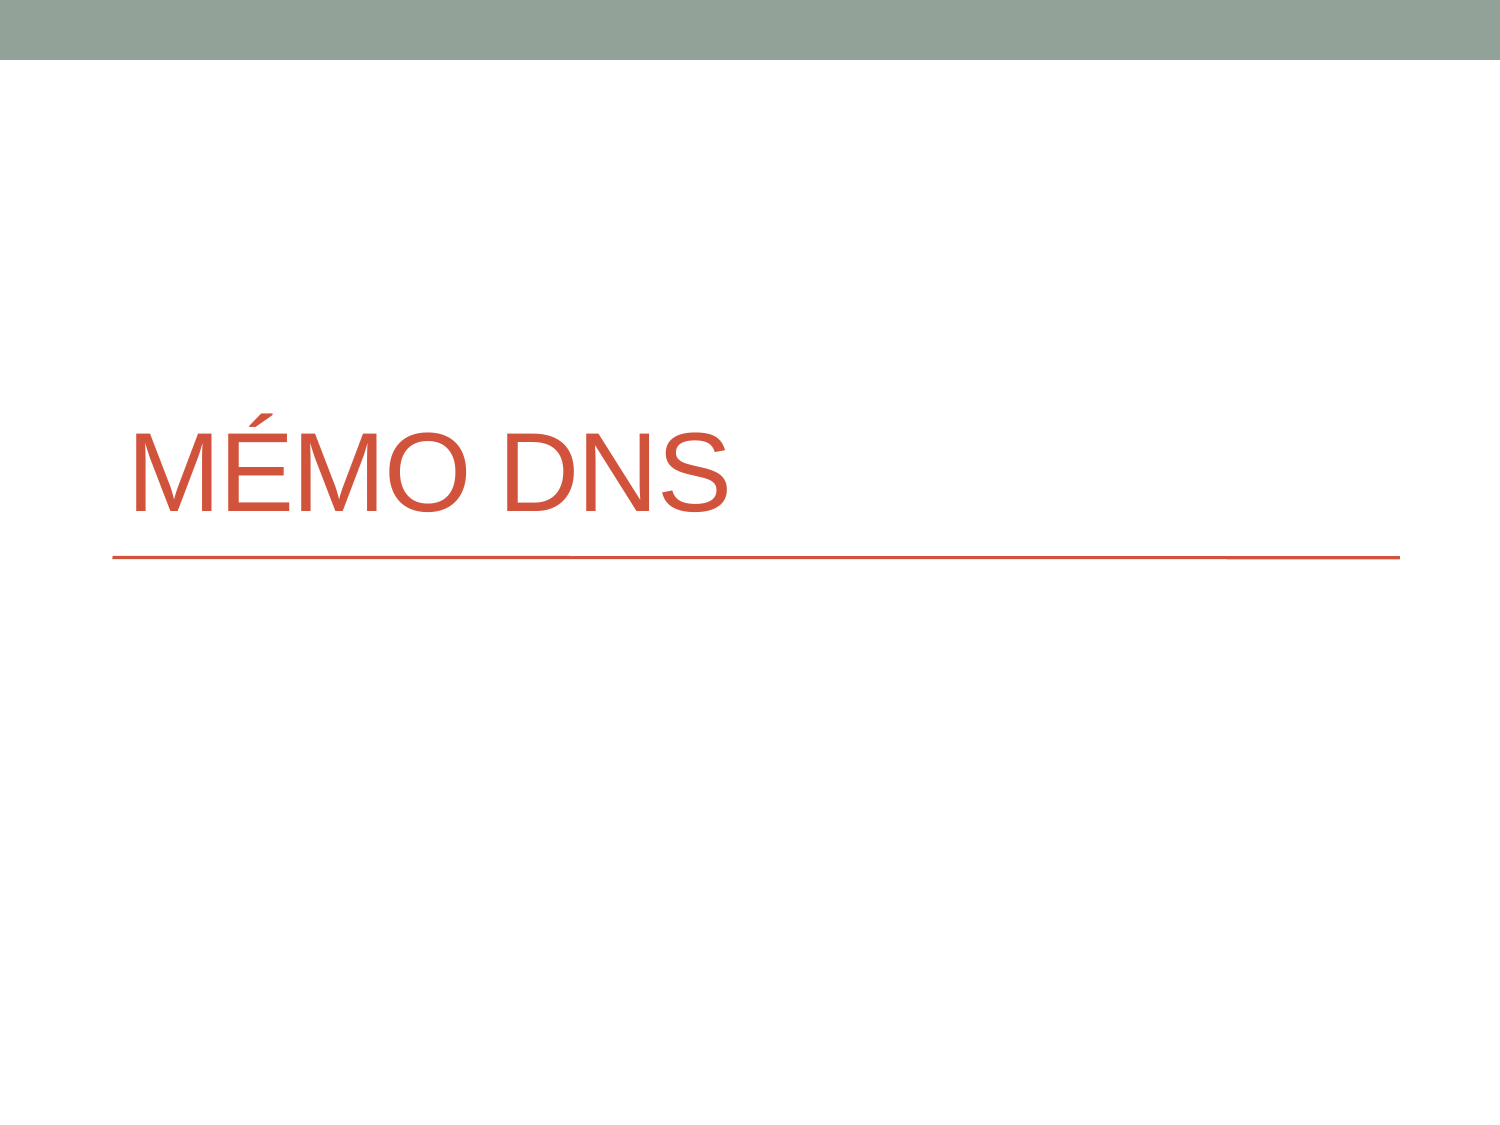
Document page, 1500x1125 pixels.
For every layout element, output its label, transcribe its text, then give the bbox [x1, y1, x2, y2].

title Mémo DNS [112, 224, 1400, 542]
